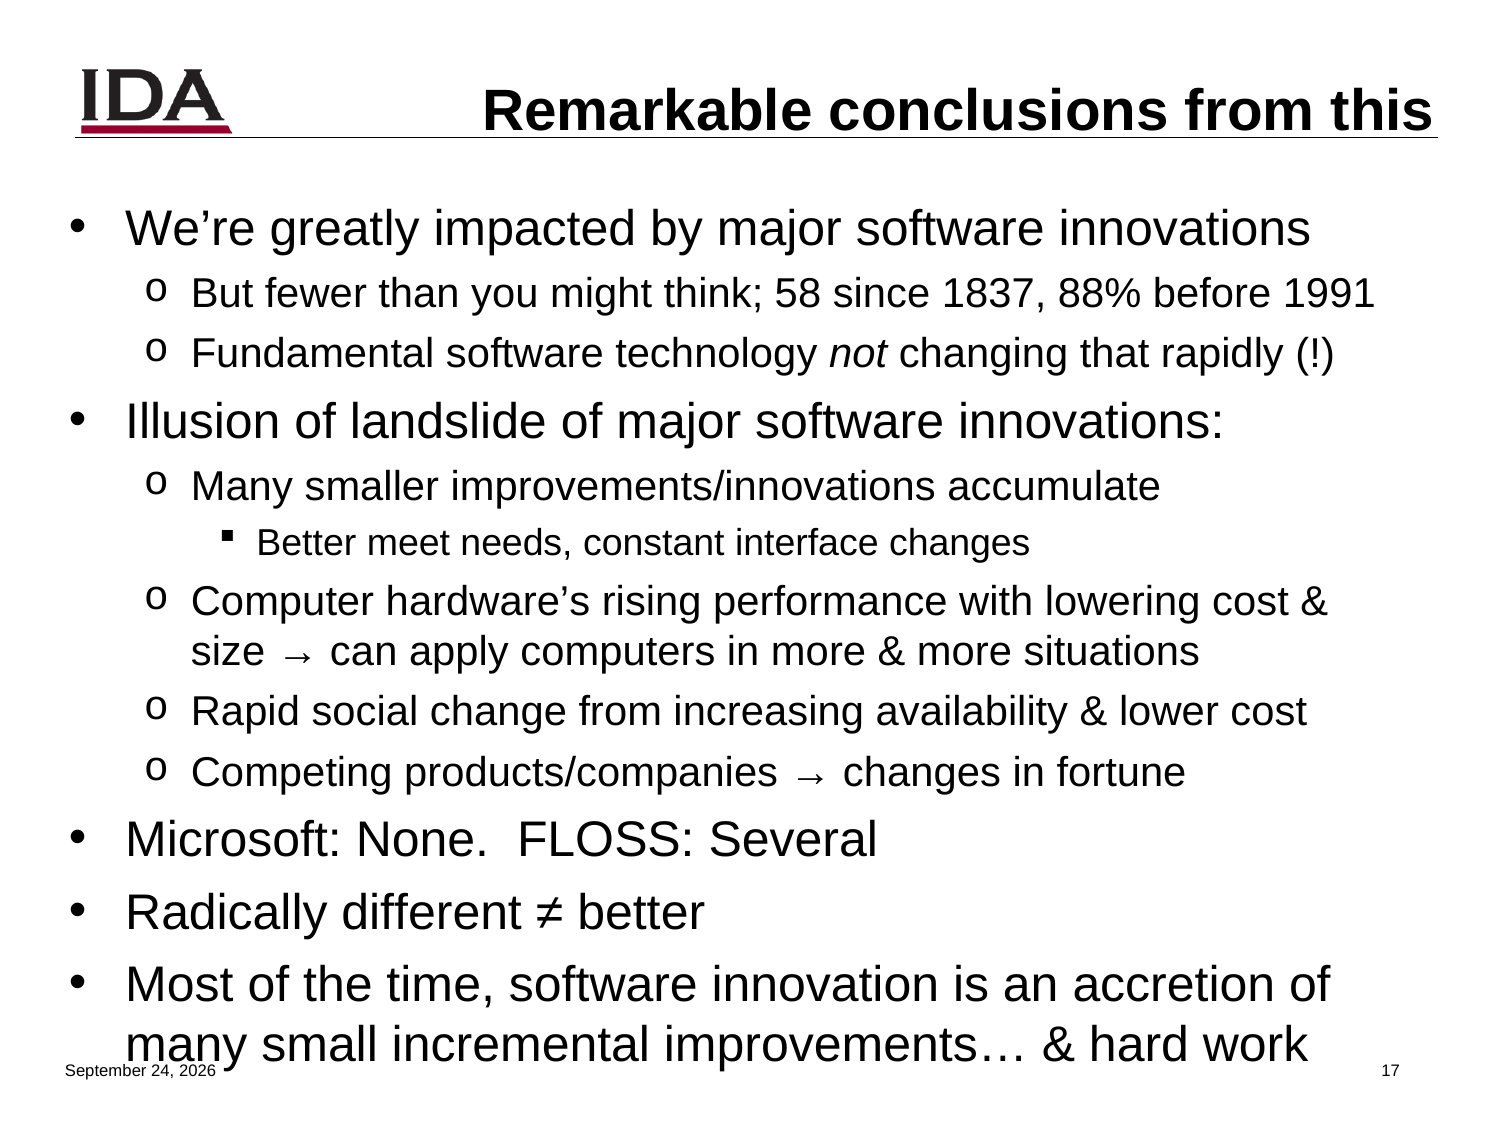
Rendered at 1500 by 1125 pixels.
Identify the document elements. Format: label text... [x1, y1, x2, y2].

list We’re greatly impacted by major software innovations But fewer than you might think; 58 since 1837, 88% before 1991 Fundamental software technology not changing that rapidly (!) Illusion of landslide of major software innovations: Many smaller improvements/innovations accumulate Better meet needs, constant interface changes Computer hardware’s rising performance with lowering cost & size → can apply computers in more & more situations Rapid social change from increasing availability & lower cost Competing products/companies → changes in fortune Microsoft: None. FLOSS: Several Radically different ≠ better Most of the time, software innovation is an accretion of many small incremental improvements… & hard work [53, 187, 1401, 1080]
picture [77, 65, 233, 138]
text_box November 9, 2011 [49, 1012, 363, 1088]
text_box <number> [1102, 1012, 1415, 1088]
title Remarkable conclusions from this [425, 63, 1450, 150]
